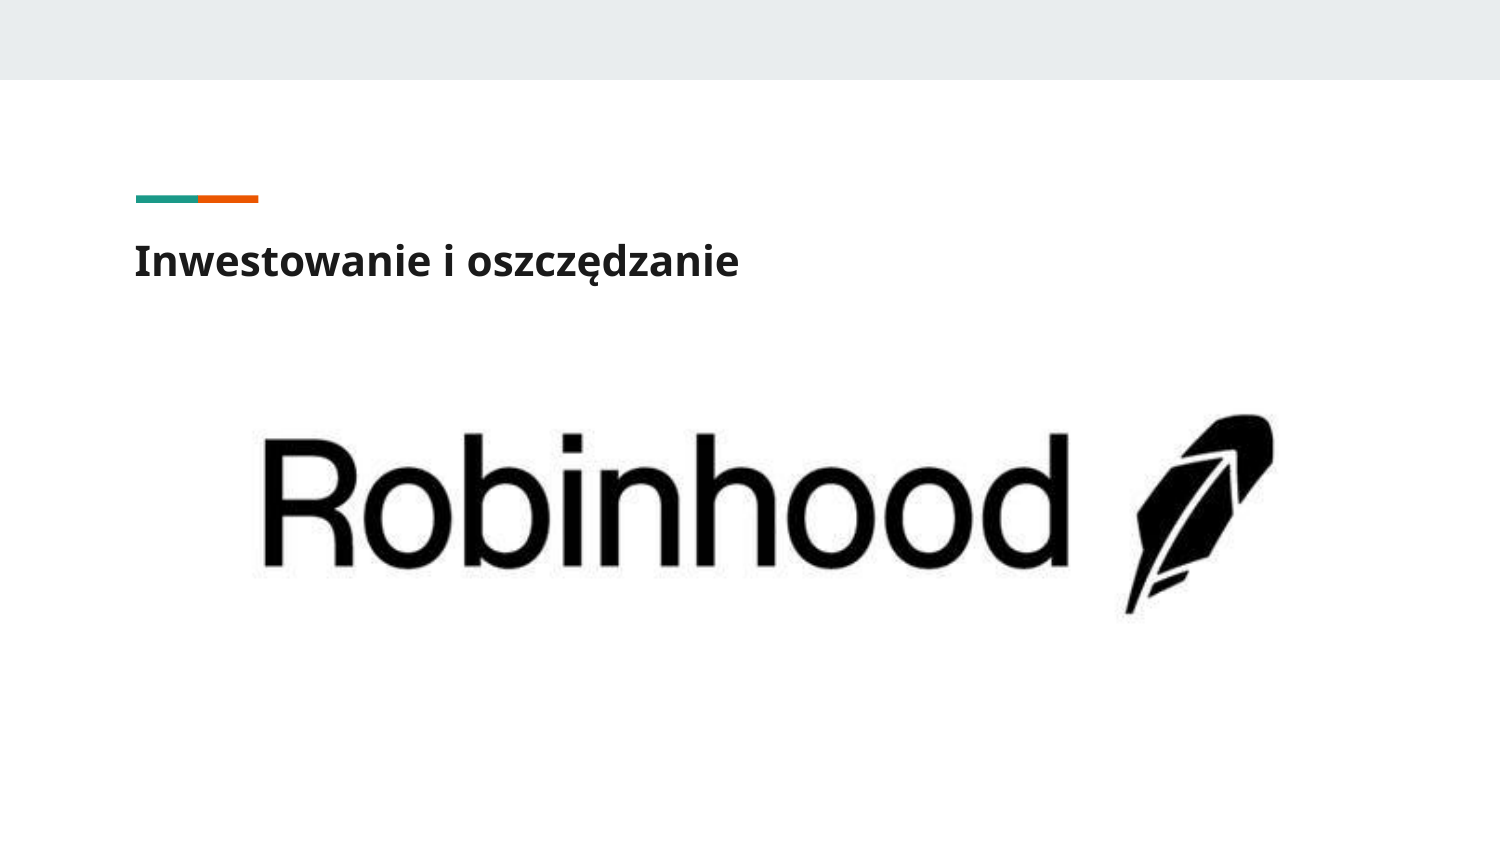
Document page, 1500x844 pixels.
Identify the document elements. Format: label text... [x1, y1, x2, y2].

picture [119, 340, 1420, 689]
title Inwestowanie i oszczędzanie [119, 216, 1381, 305]
